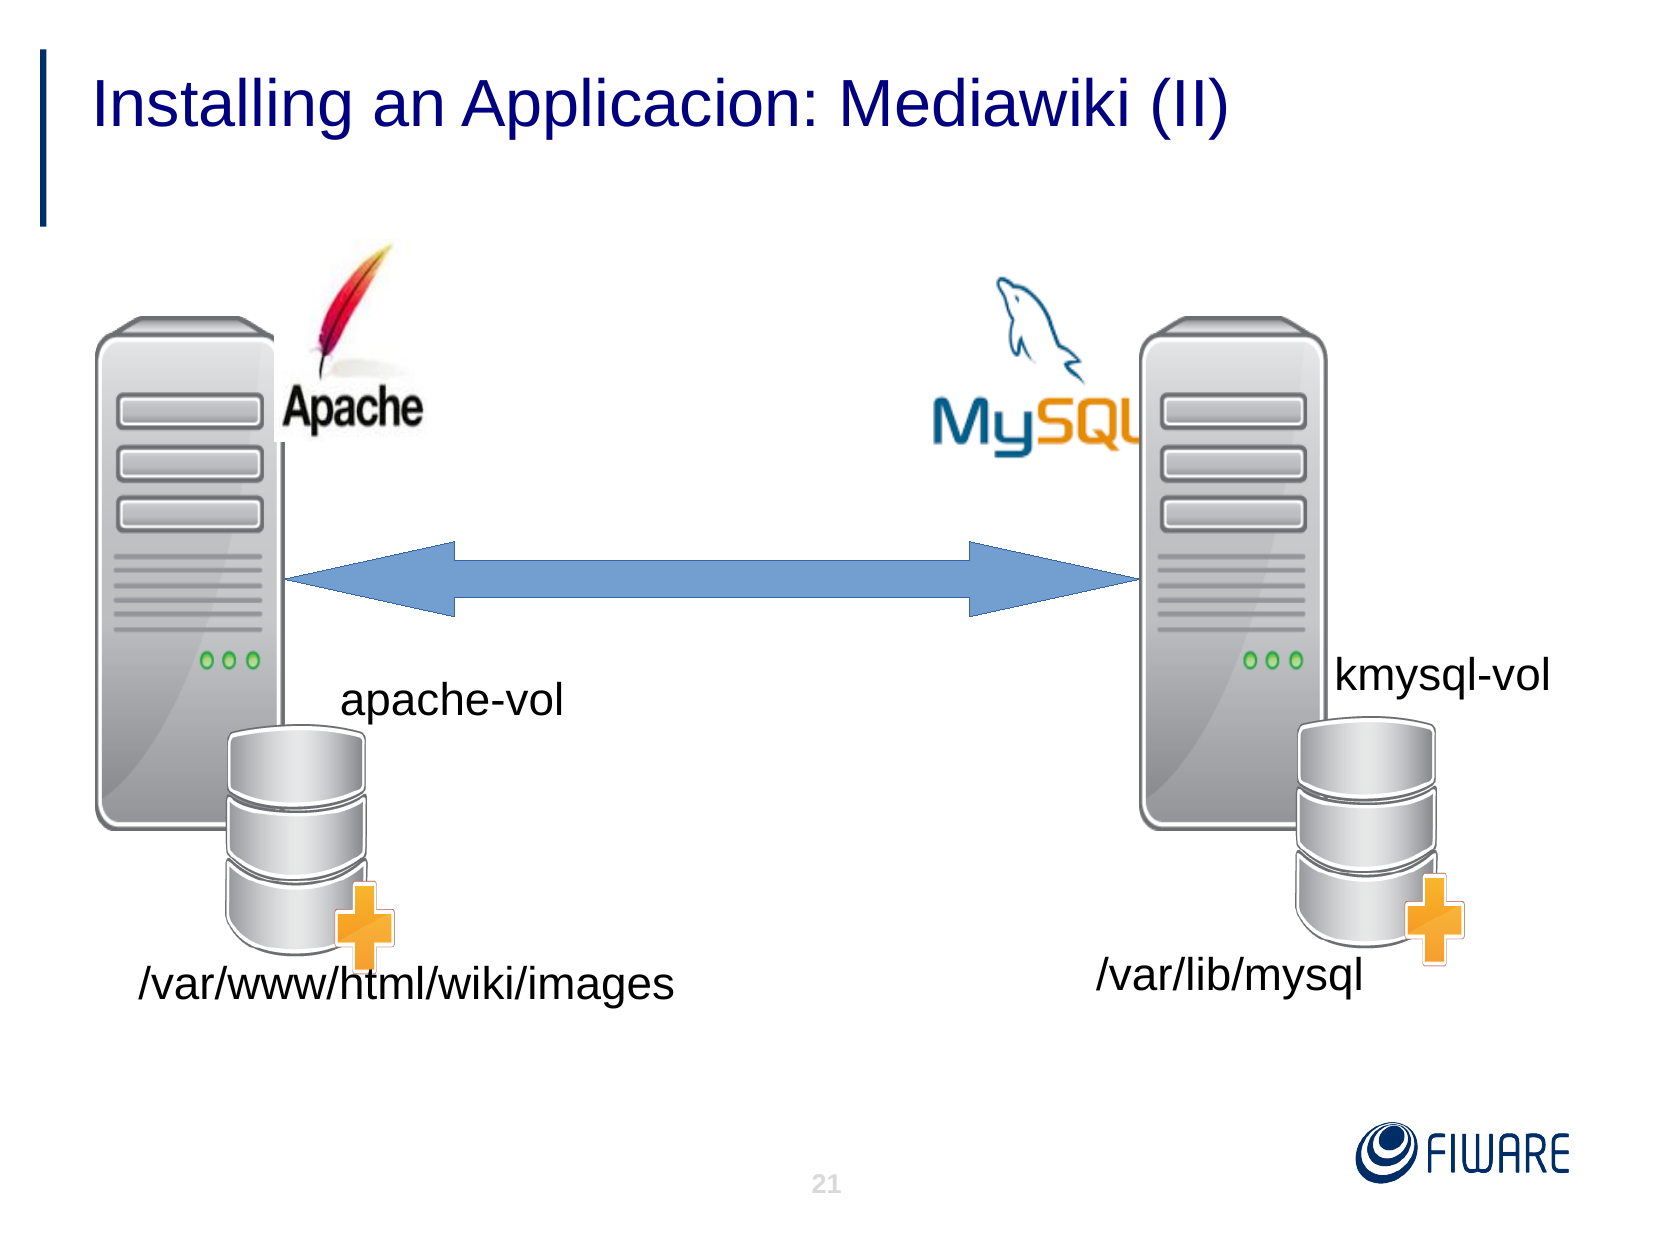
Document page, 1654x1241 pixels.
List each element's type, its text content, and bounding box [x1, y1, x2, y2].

title Installing an Applicacion: Mediawiki (II) [76, 51, 1408, 222]
text_box /var/www/html/wiki/images [123, 950, 691, 1042]
text_box kmysql-vol [1319, 641, 1566, 733]
picture [95, 239, 440, 950]
text_box /var/lib/mysql [1081, 941, 1379, 1033]
picture [1351, 1116, 1575, 1188]
text_box [284, 541, 1140, 617]
text_box apache-vol [325, 666, 579, 758]
picture [925, 269, 1475, 984]
slide_number <number> [733, 1149, 921, 1216]
